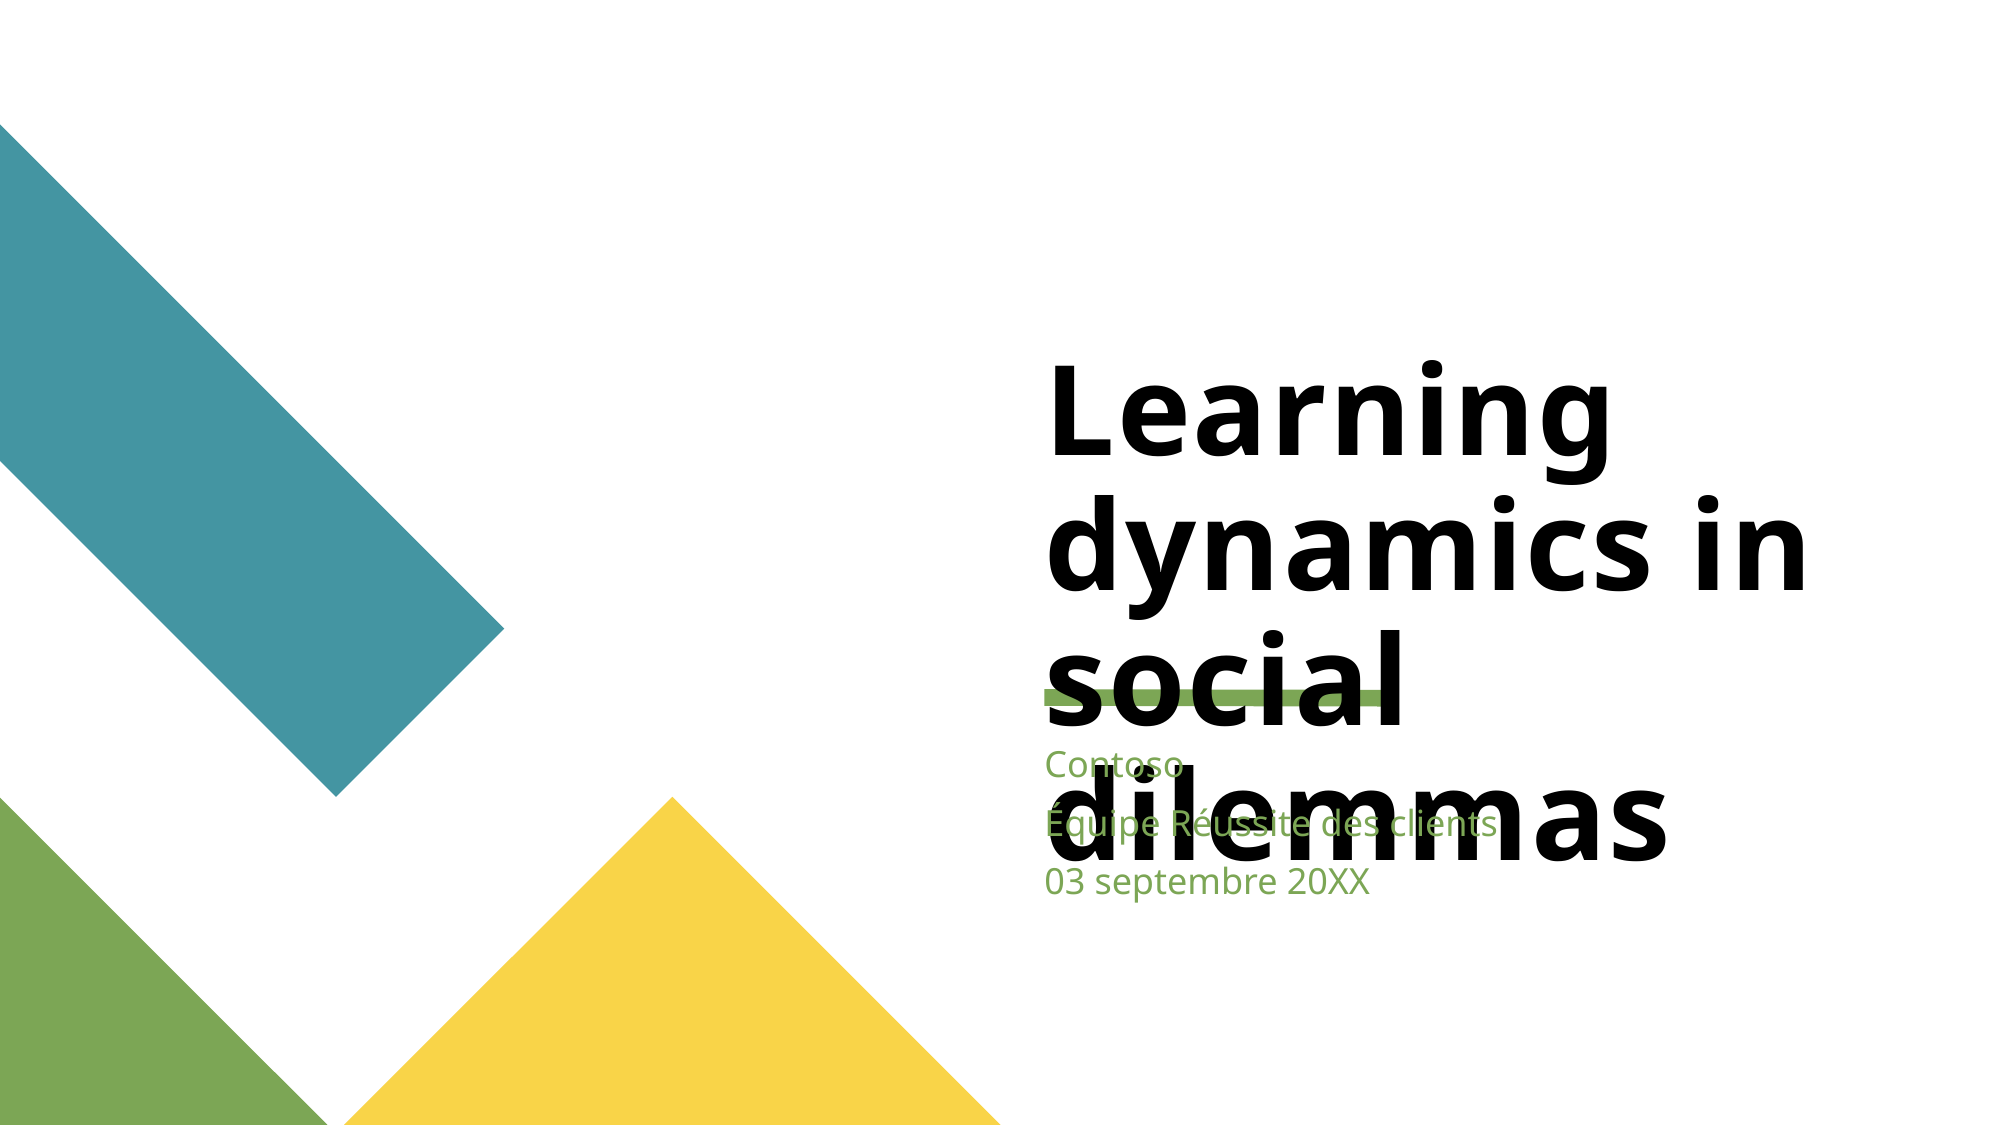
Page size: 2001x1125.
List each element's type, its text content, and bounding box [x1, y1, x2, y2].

title Learning dynamics in social dilemmas [863, 347, 1946, 596]
list Contoso Équipe Réussite des clients 03 septembre 20XX [1044, 746, 1946, 903]
